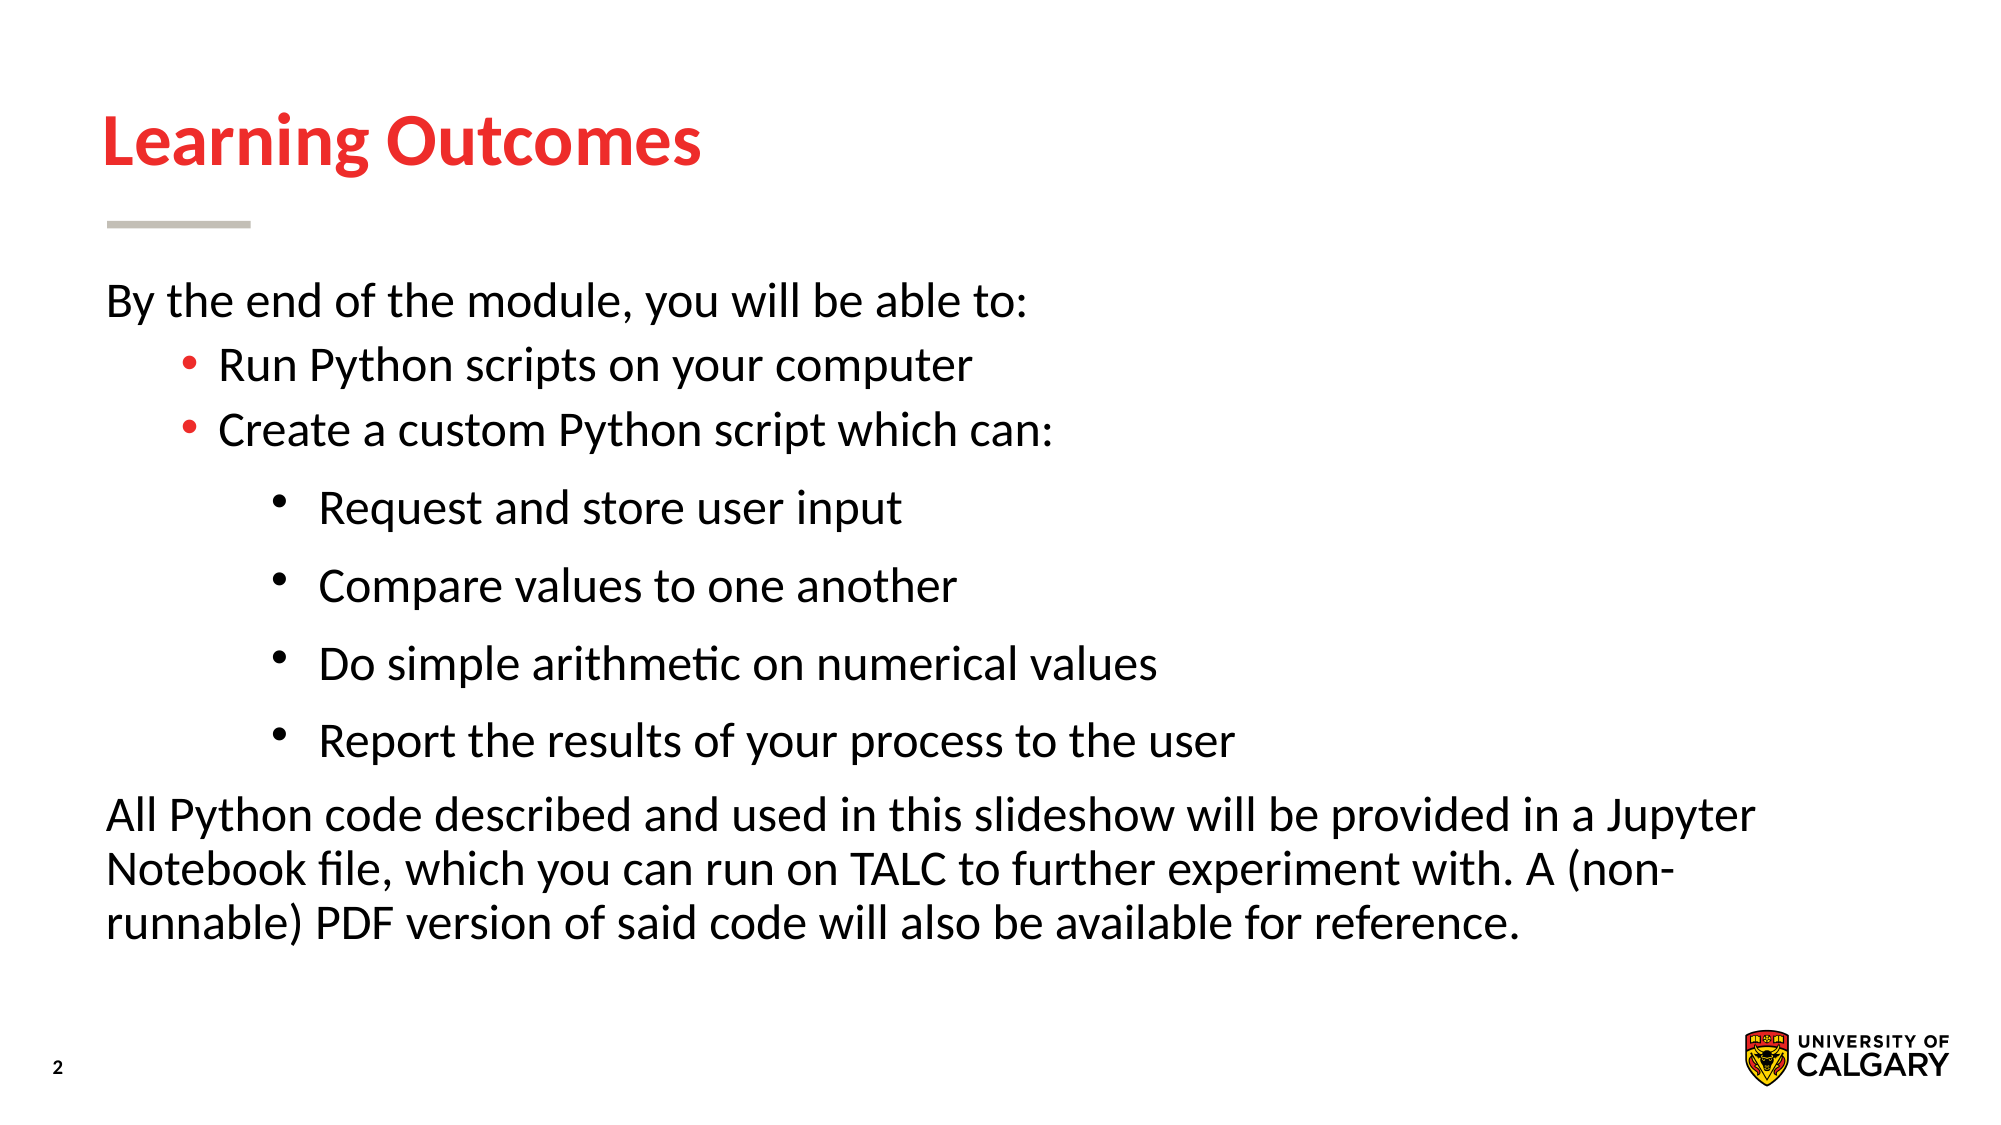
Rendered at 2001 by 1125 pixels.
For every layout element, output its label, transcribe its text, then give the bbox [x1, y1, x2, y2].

picture [1722, 1012, 1972, 1099]
list By the end of the module, you will be able to: Run Python scripts on your computer Create a custom Python script which can: Request and store user input Compare values to one another Do simple arithmetic on numerical values Report the results of your process to the user All Python code described and used in this slideshow will be provided in a Jupyter Notebook file, which you can run on TALC to further experiment with. A (non-runnable) PDF version of said code will also be available for reference. [91, 266, 1774, 981]
title Learning Outcomes [87, 60, 1774, 222]
